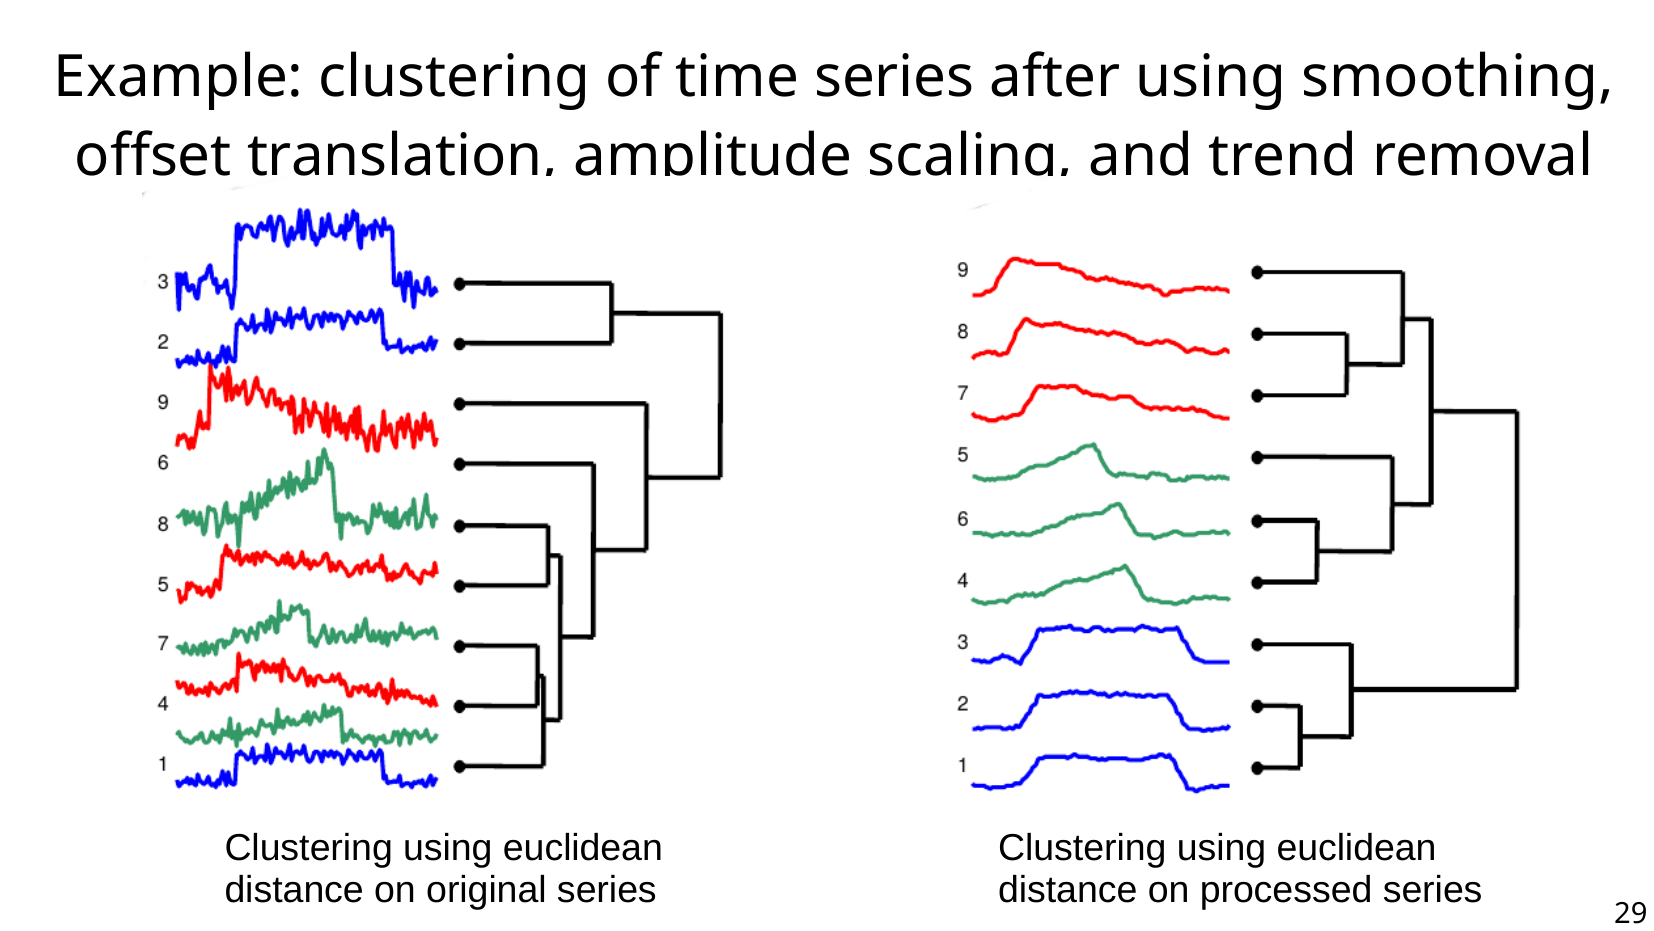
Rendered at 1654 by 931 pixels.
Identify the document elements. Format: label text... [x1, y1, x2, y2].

text_box Clustering using euclidean distance on processed series [983, 819, 1549, 921]
title Example: clustering of time series after using smoothing, offset translation, amplitude scaling, and trend removal [37, 1, 1631, 225]
text_box Clustering using euclidean distance on original series [209, 819, 685, 918]
picture [142, 176, 1536, 805]
